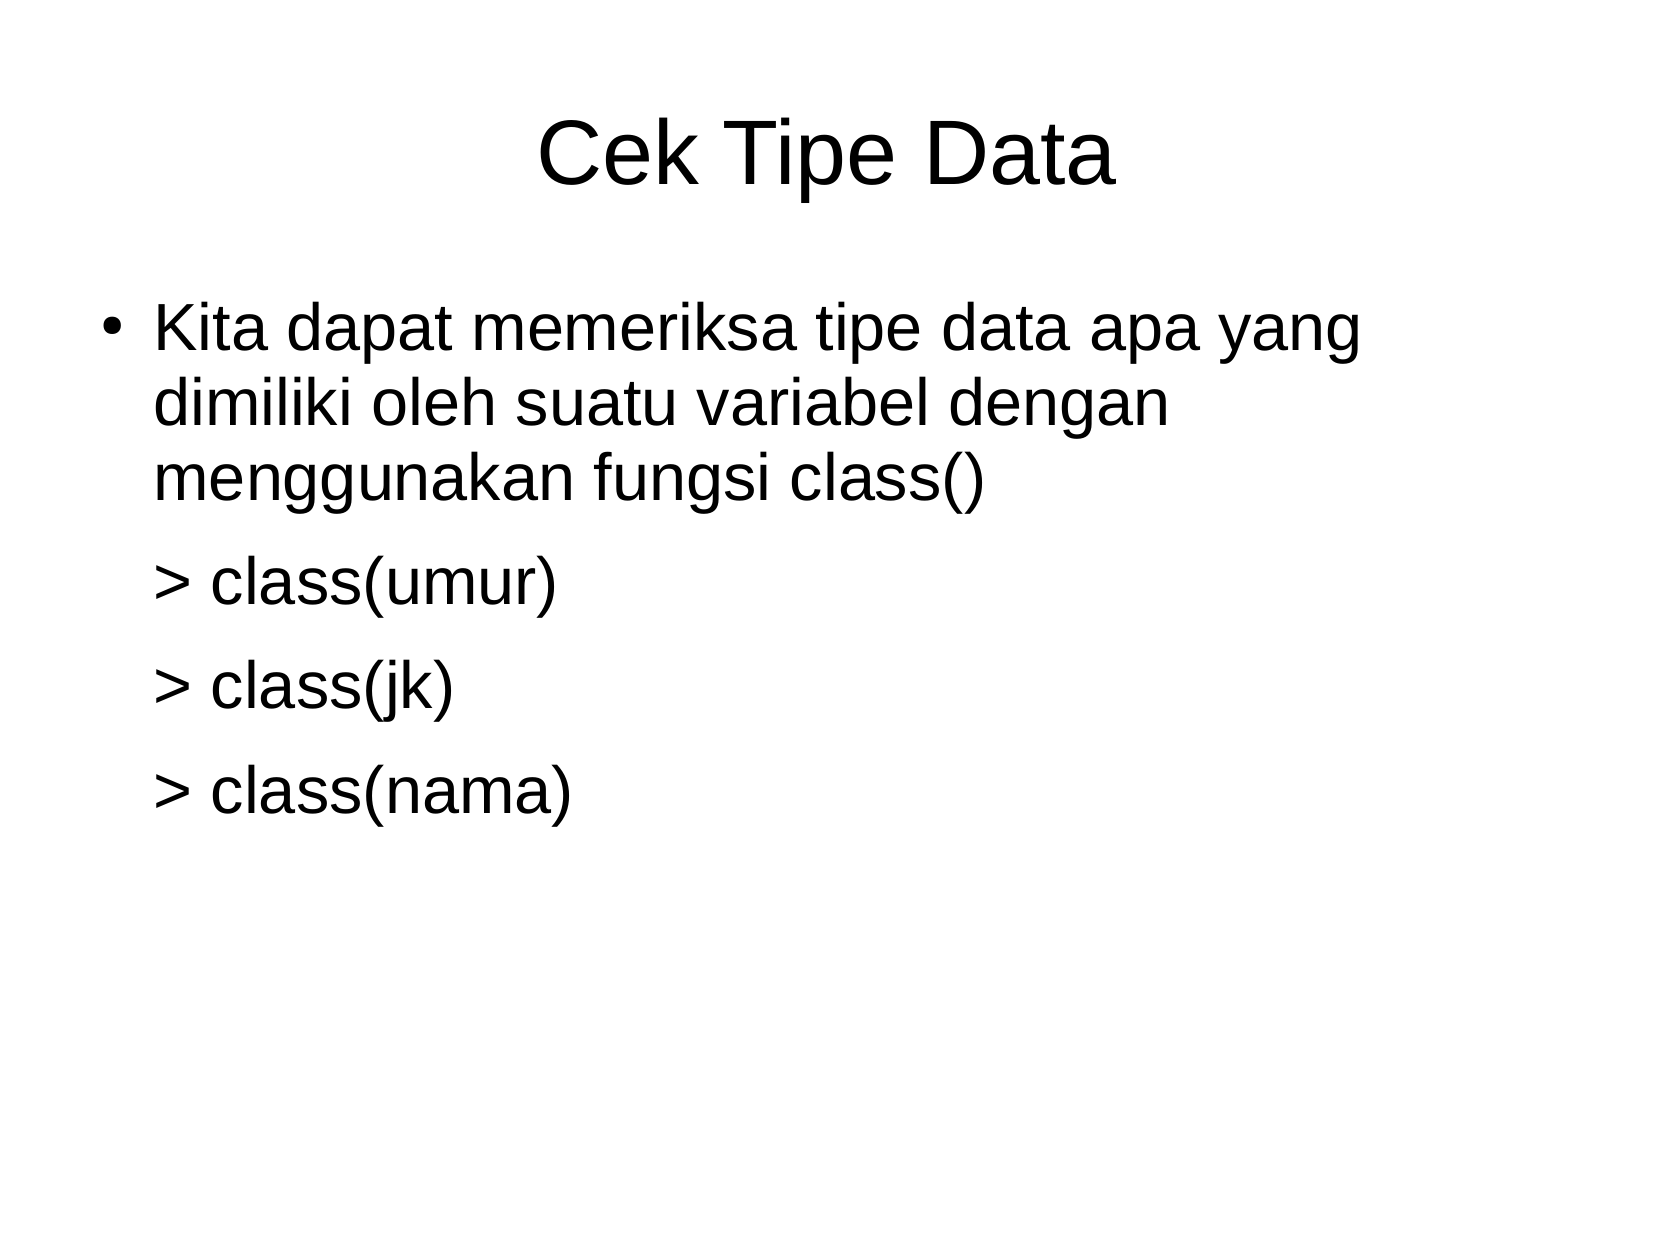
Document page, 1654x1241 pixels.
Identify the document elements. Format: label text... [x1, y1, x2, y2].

list Kita dapat memeriksa tipe data apa yang dimiliki oleh suatu variabel dengan menggunakan fungsi class() > class(umur) > class(jk) > class(nama) [82, 290, 1571, 1010]
title Cek Tipe Data [82, 49, 1571, 257]
